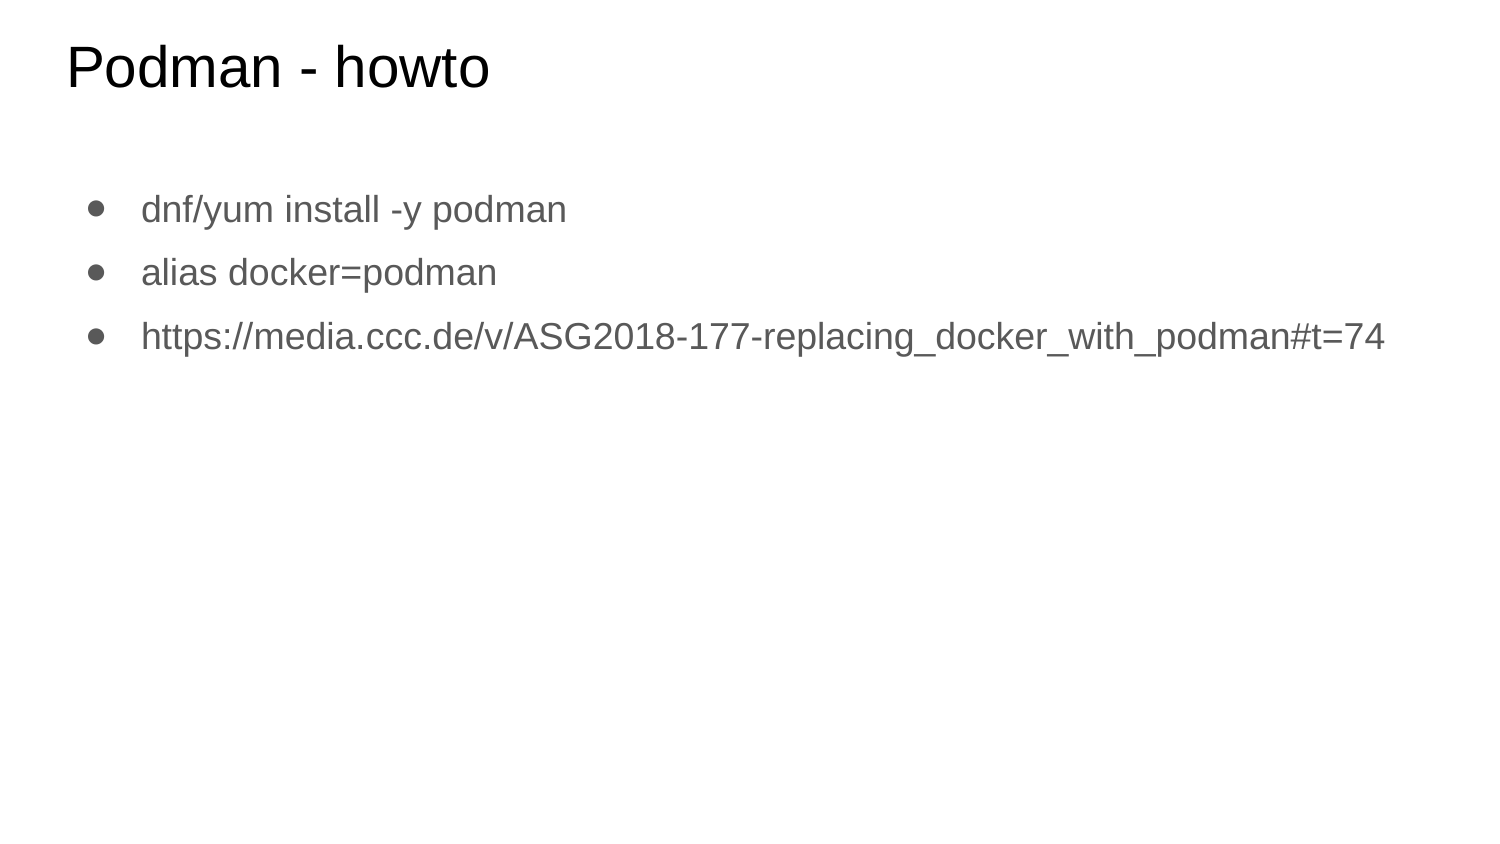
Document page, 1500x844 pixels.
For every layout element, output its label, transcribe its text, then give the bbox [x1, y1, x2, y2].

title Podman - howto [51, 13, 1449, 108]
list dnf/yum install -y podman alias docker=podman https://media.ccc.de/v/ASG2018-177-replacing_docker_with_podman#t=74 [51, 162, 1449, 724]
